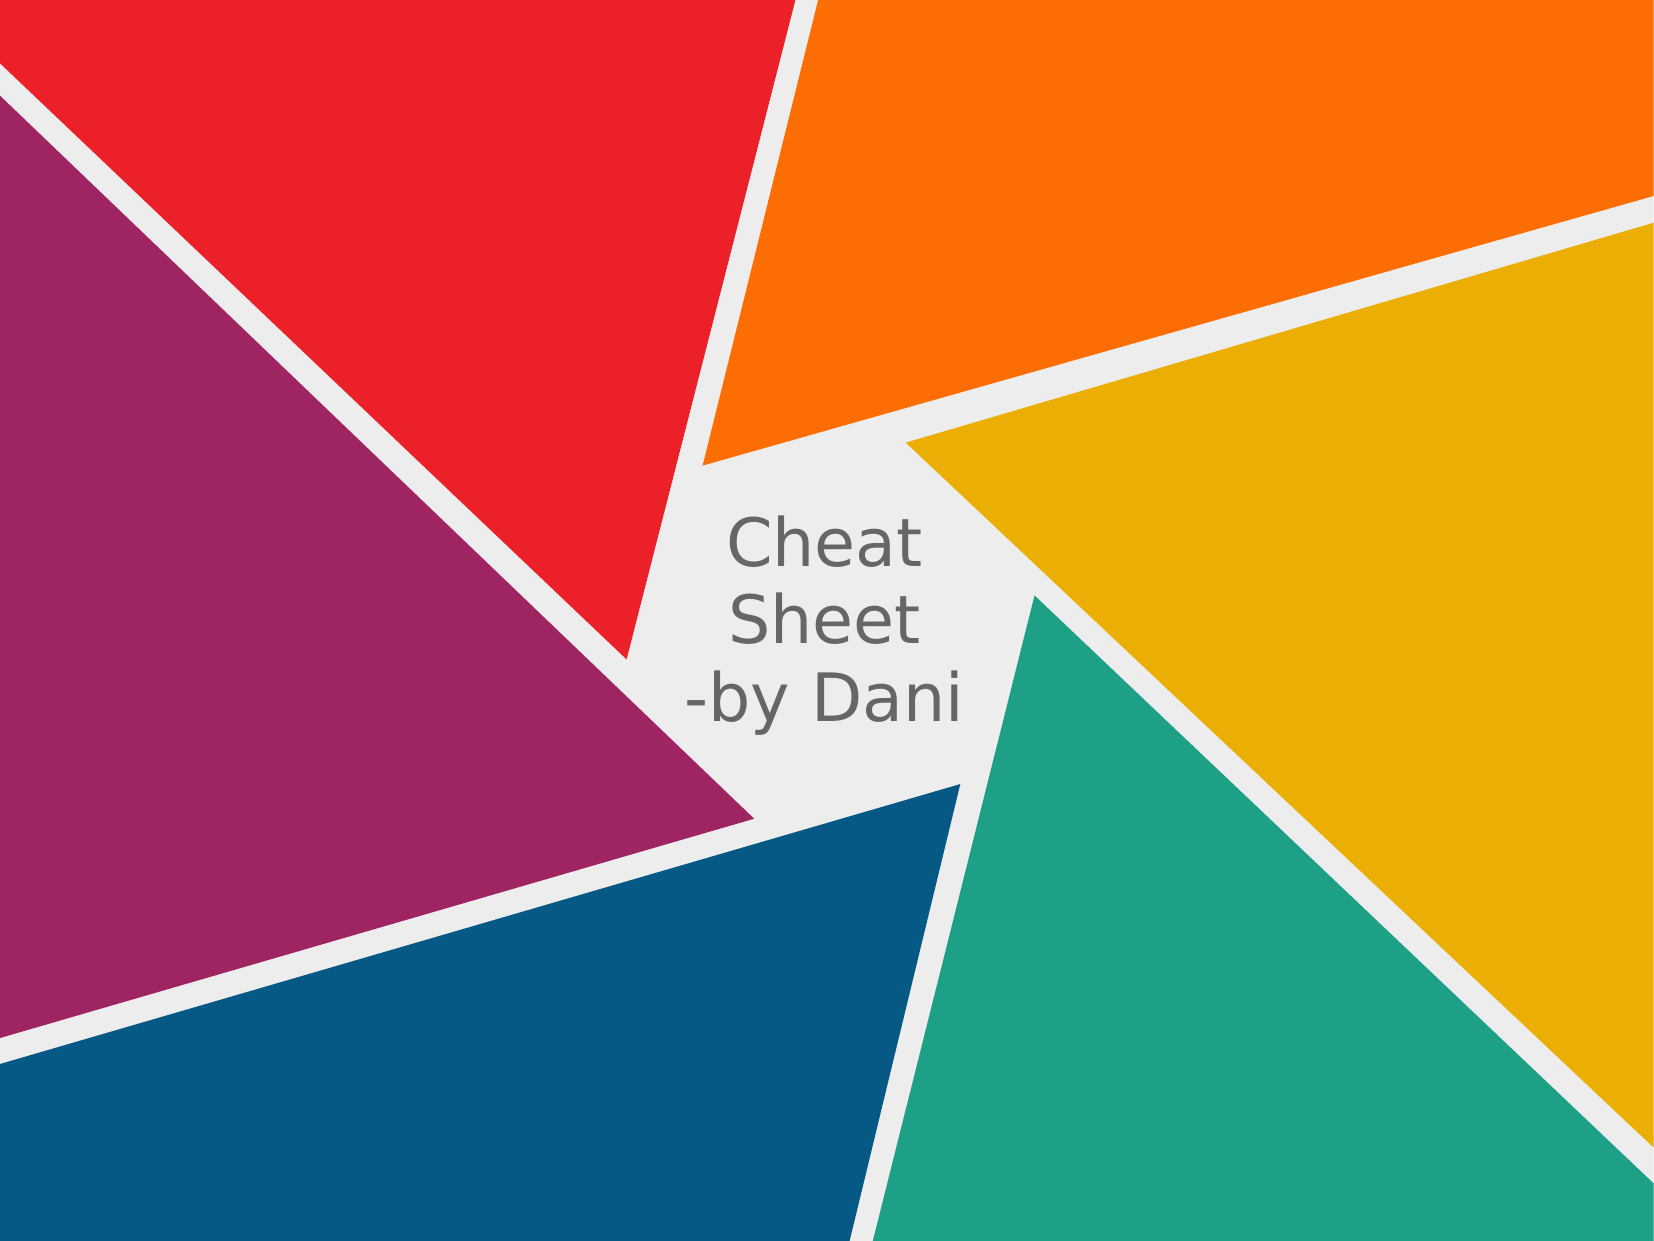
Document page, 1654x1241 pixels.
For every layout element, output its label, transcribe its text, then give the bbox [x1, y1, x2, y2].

subtitle Cheat Sheet -by Dani [614, 418, 1035, 824]
